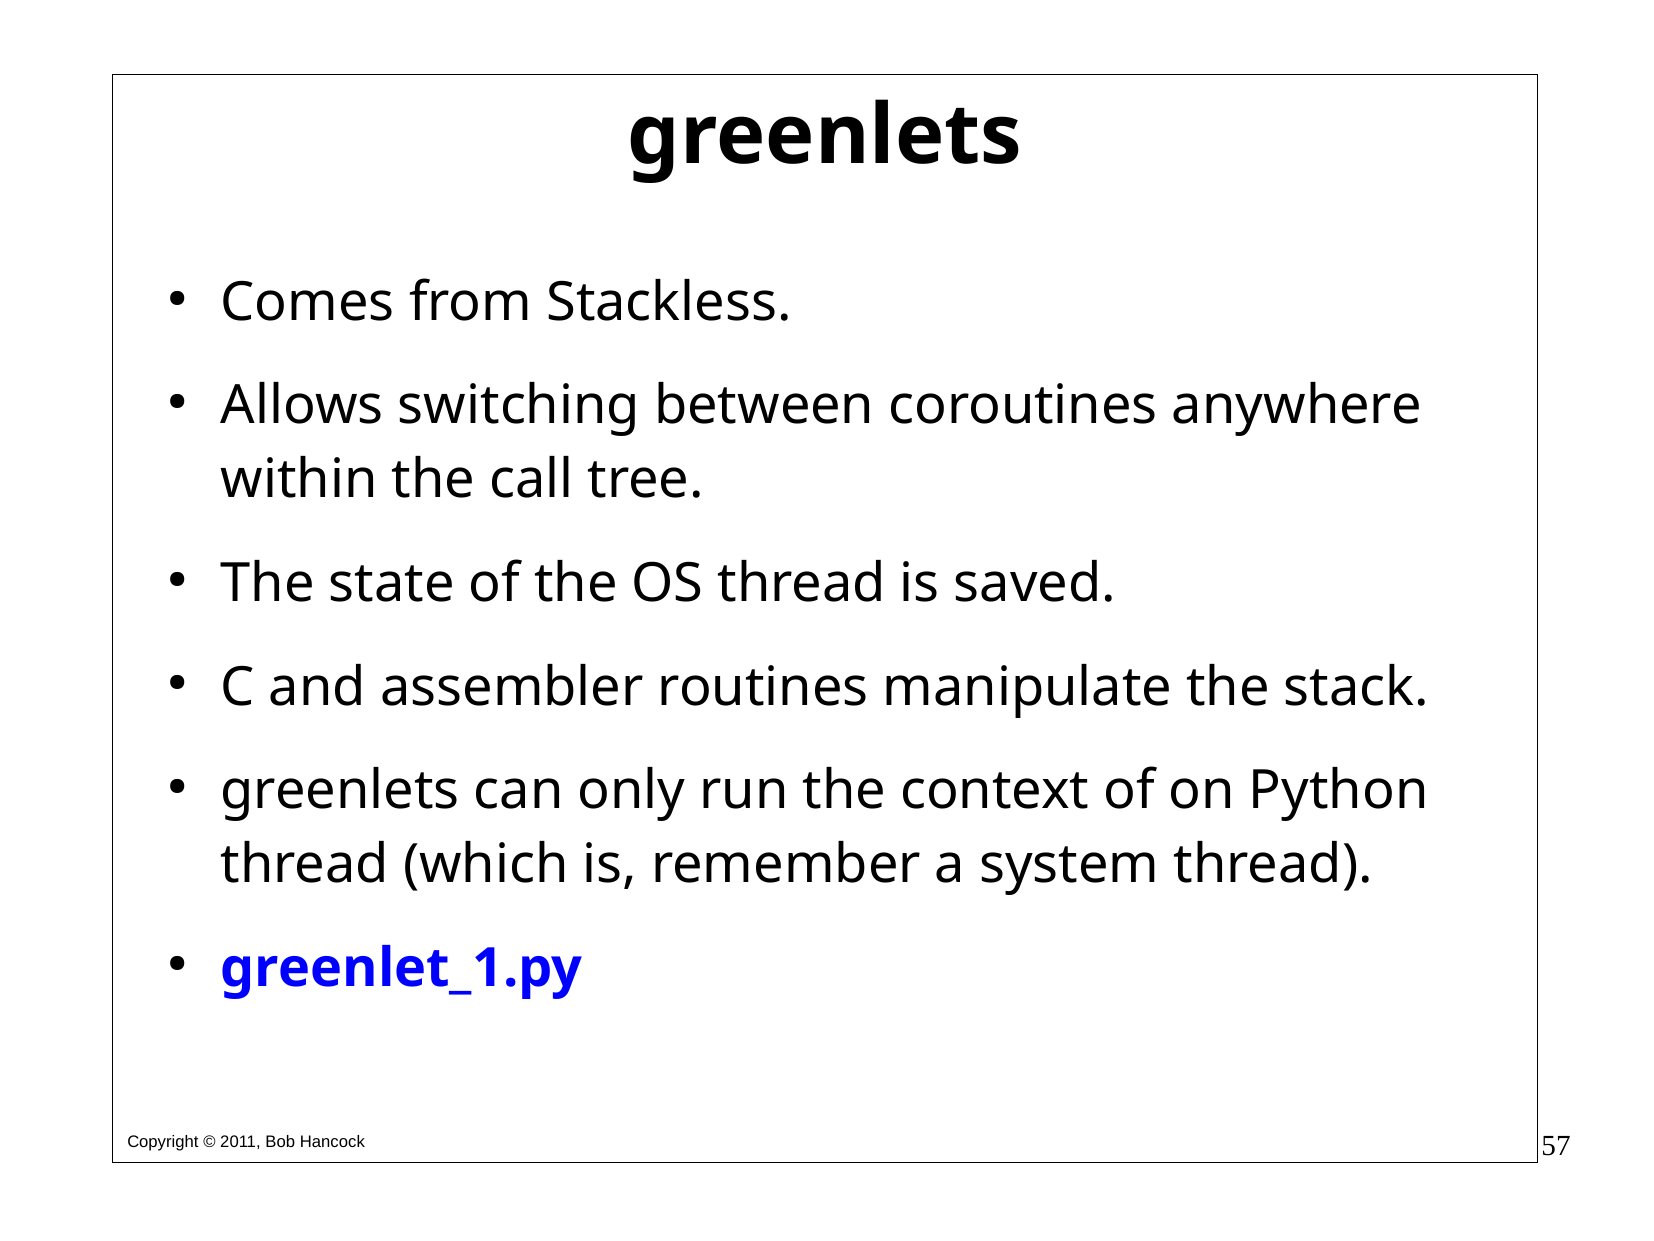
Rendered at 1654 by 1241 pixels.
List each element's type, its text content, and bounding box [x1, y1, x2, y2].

text_box Copyright © 2011, Bob Hancock [112, 1125, 381, 1159]
title greenlets [112, 75, 1538, 188]
list Comes from Stackless. Allows switching between coroutines anywhere within the call tree. The state of the OS thread is saved. C and assembler routines manipulate the stack. greenlets can only run the context of on Python thread (which is, remember a system thread). greenlet_1.py [150, 262, 1501, 1126]
